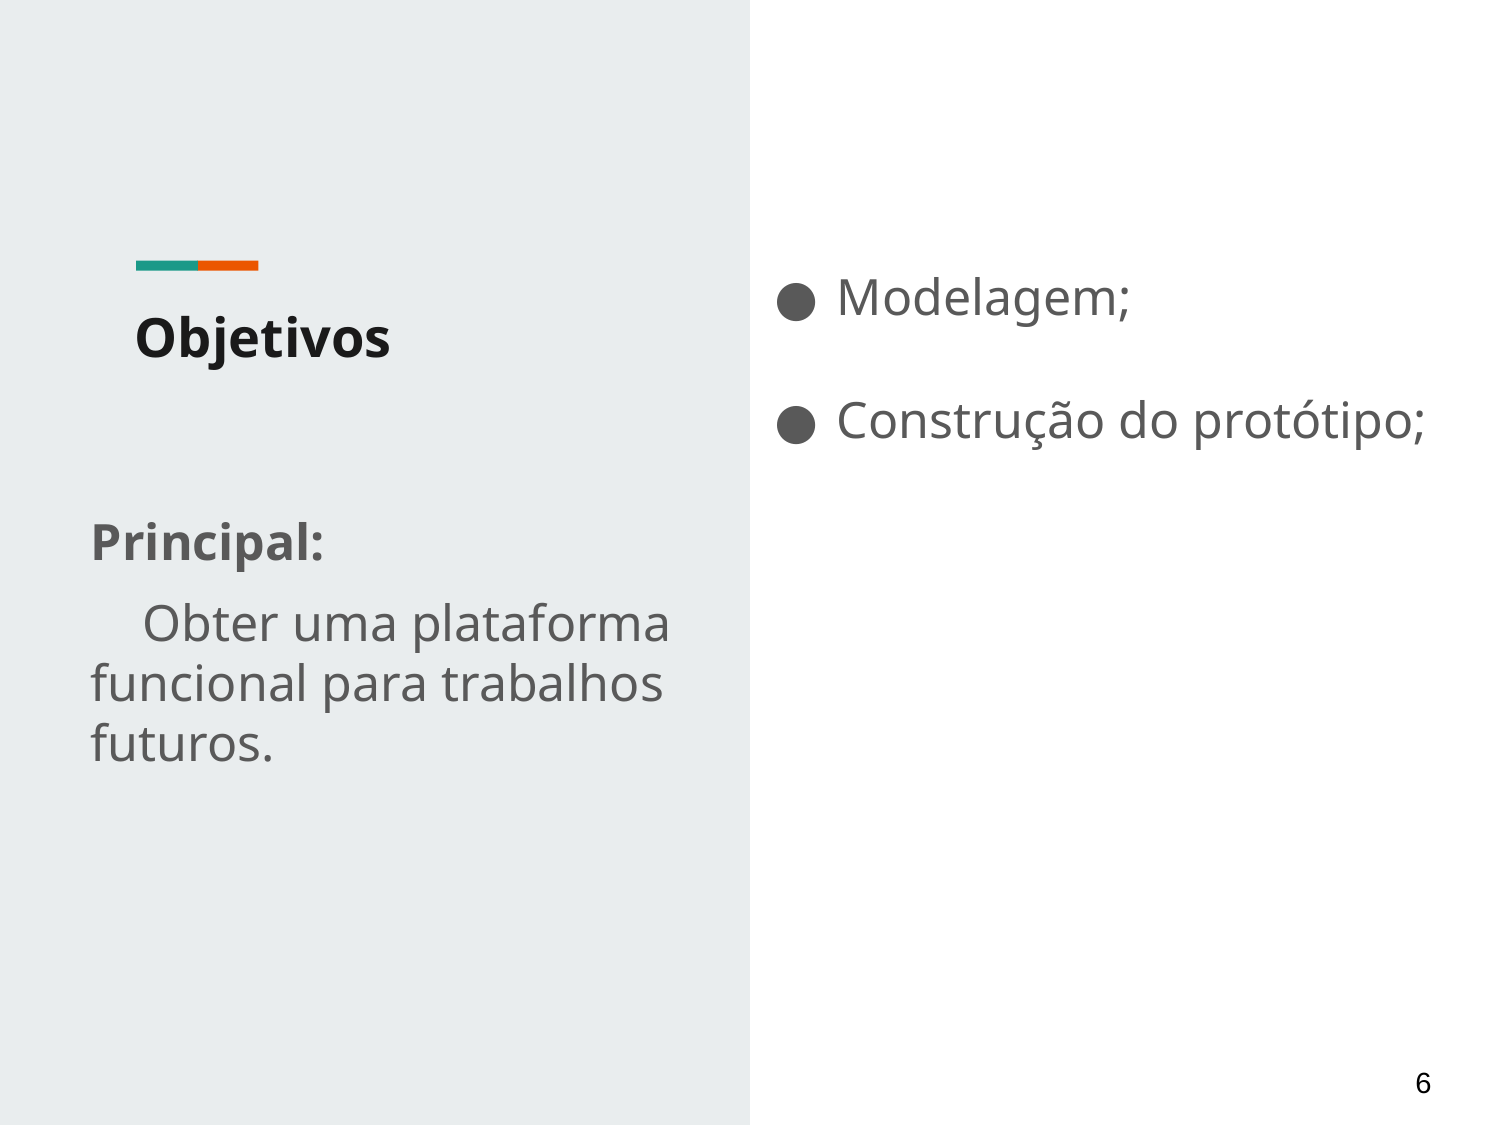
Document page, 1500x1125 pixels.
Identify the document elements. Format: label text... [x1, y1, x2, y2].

list Modelagem; Construção do protótipo; [746, 241, 1500, 956]
title Objetivos [119, 288, 662, 495]
subtitle Principal: Obter uma plataforma funcional para trabalhos futuros. [75, 495, 706, 733]
slide_number 6 [1400, 1038, 1491, 1125]
